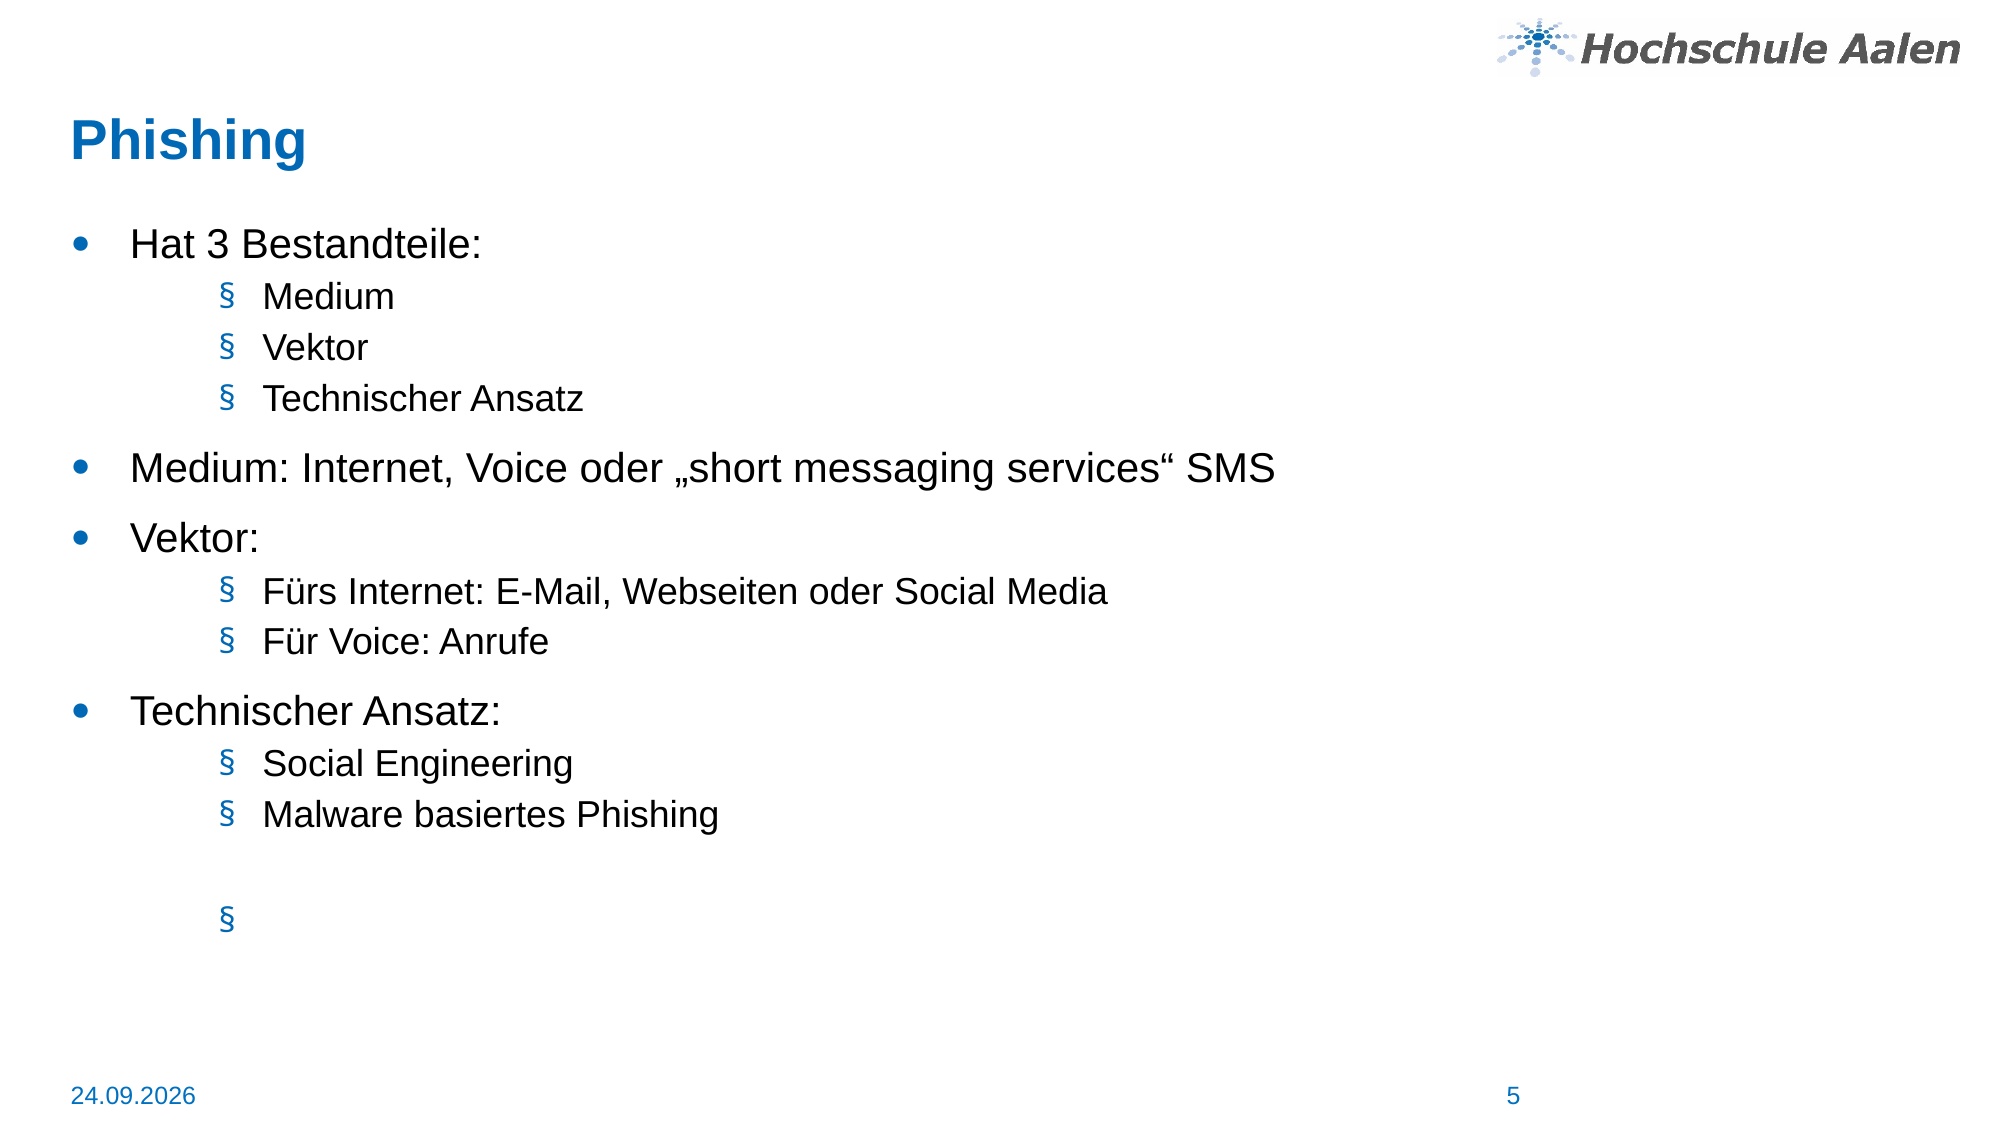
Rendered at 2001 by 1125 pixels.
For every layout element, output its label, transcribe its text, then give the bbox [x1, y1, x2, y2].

list Hat 3 Bestandteile: Medium Vektor Technischer Ansatz Medium: Internet, Voice oder „short messaging services“ SMS Vektor: Fürs Internet: E-Mail, Webseiten oder Social Media Für Voice: Anrufe Technischer Ansatz: Social Engineering Malware basiertes Phishing [55, 209, 1944, 1038]
text_box 20.12.2023 [55, 1065, 506, 1125]
title Phishing [55, 90, 1944, 184]
text_box 4 [1491, 1064, 1942, 1125]
